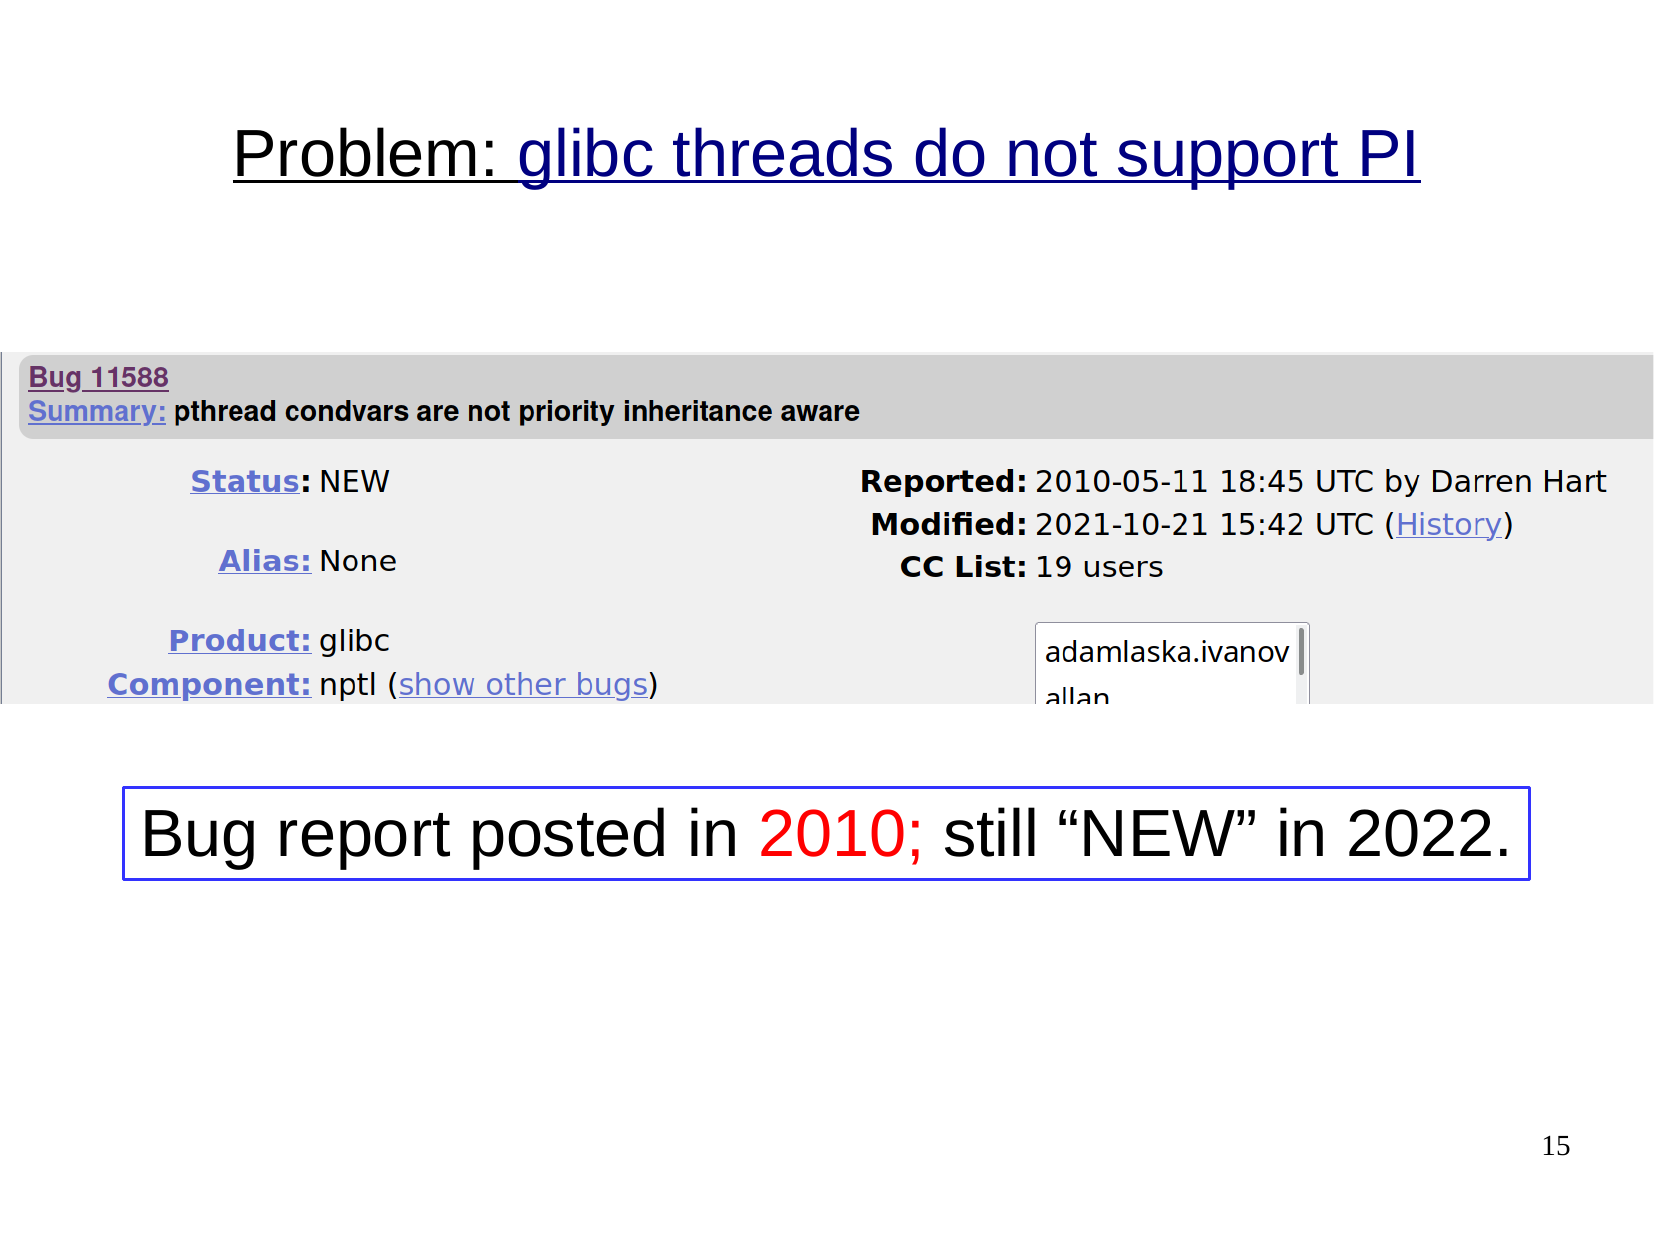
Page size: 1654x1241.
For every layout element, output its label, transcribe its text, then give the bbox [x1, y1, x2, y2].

title Problem: glibc threads do not support PI [82, 49, 1571, 257]
picture [0, 352, 1654, 704]
text_box Bug report posted in 2010; still “NEW” in 2022. [123, 787, 1530, 880]
